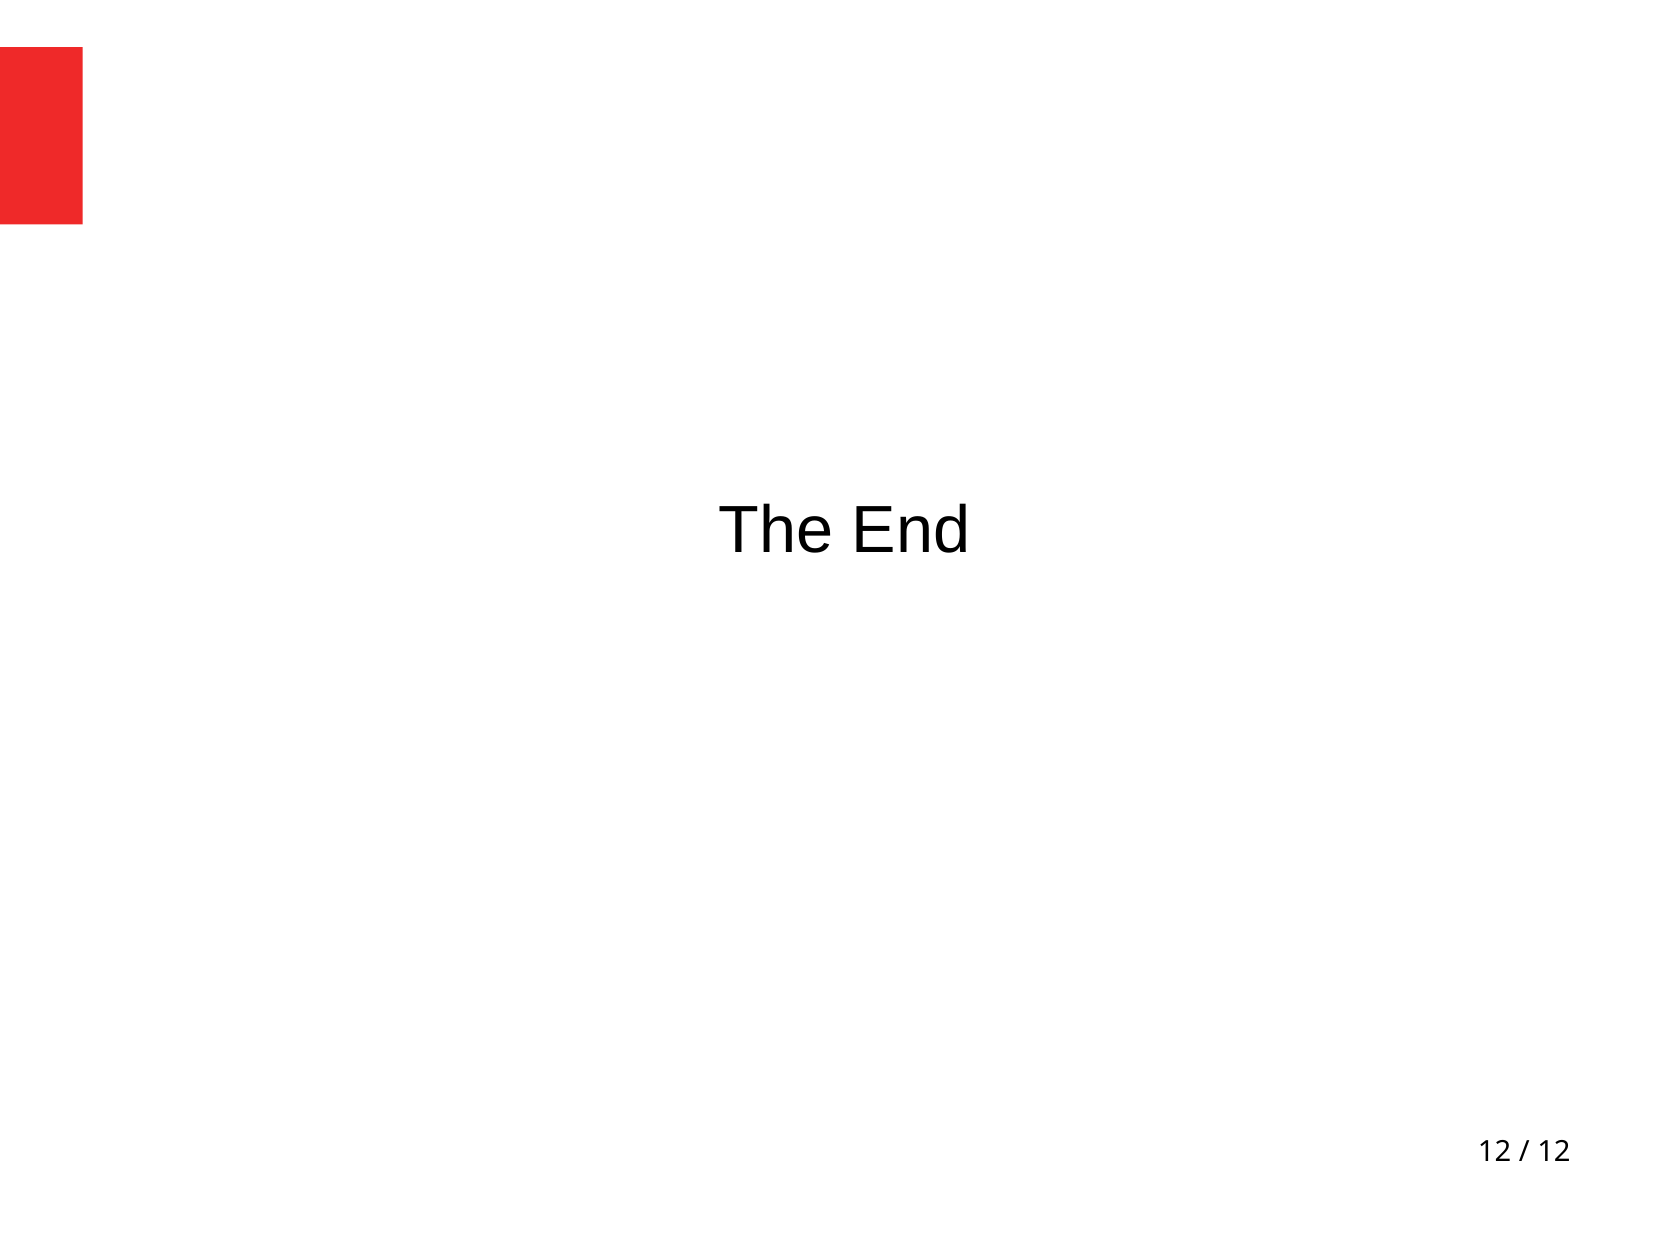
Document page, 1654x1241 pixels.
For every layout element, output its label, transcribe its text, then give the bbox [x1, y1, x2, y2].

subtitle The End [118, 49, 1571, 1010]
